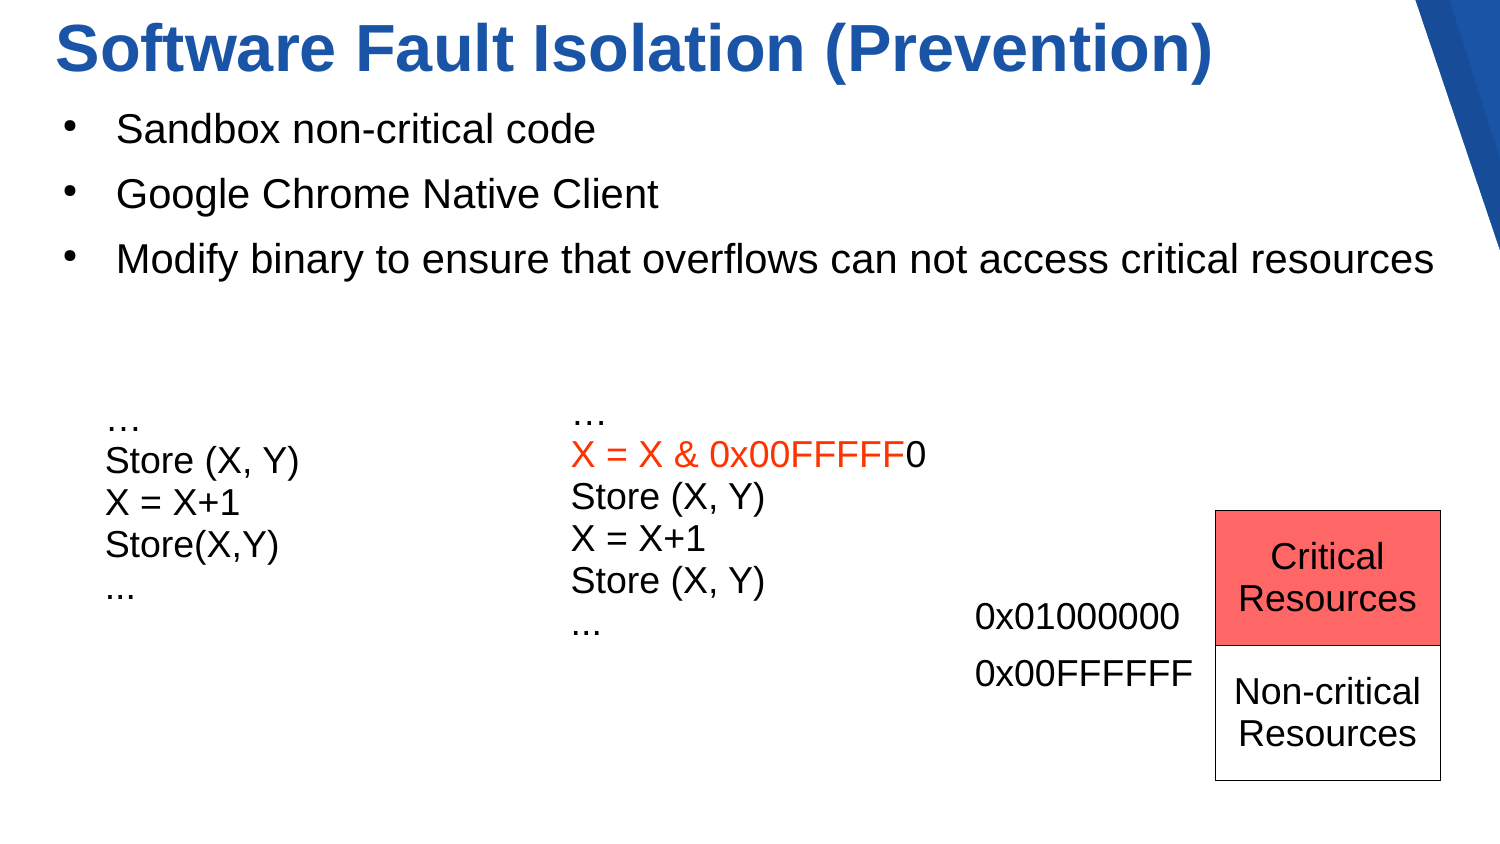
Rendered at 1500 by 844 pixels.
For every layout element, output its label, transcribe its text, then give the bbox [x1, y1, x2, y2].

title Software Fault Isolation (Prevention) [40, 32, 1366, 87]
text_box 0x00FFFFFF [960, 645, 1220, 702]
text_box 0x01000000 [960, 588, 1196, 646]
text_box … Store (X, Y) X = X+1 Store(X,Y) ... [90, 390, 555, 615]
text_box … X = X & 0x00FFFFF0 Store (X, Y) X = X+1 Store (X, Y) ... [555, 384, 1051, 651]
text_box Critical Resources [1215, 510, 1441, 646]
text_box Non-critical Resources [1215, 646, 1441, 781]
list Sandbox non-critical code Google Chrome Native Client Modify binary to ensure that overflows can not access critical resources [30, 87, 1486, 526]
